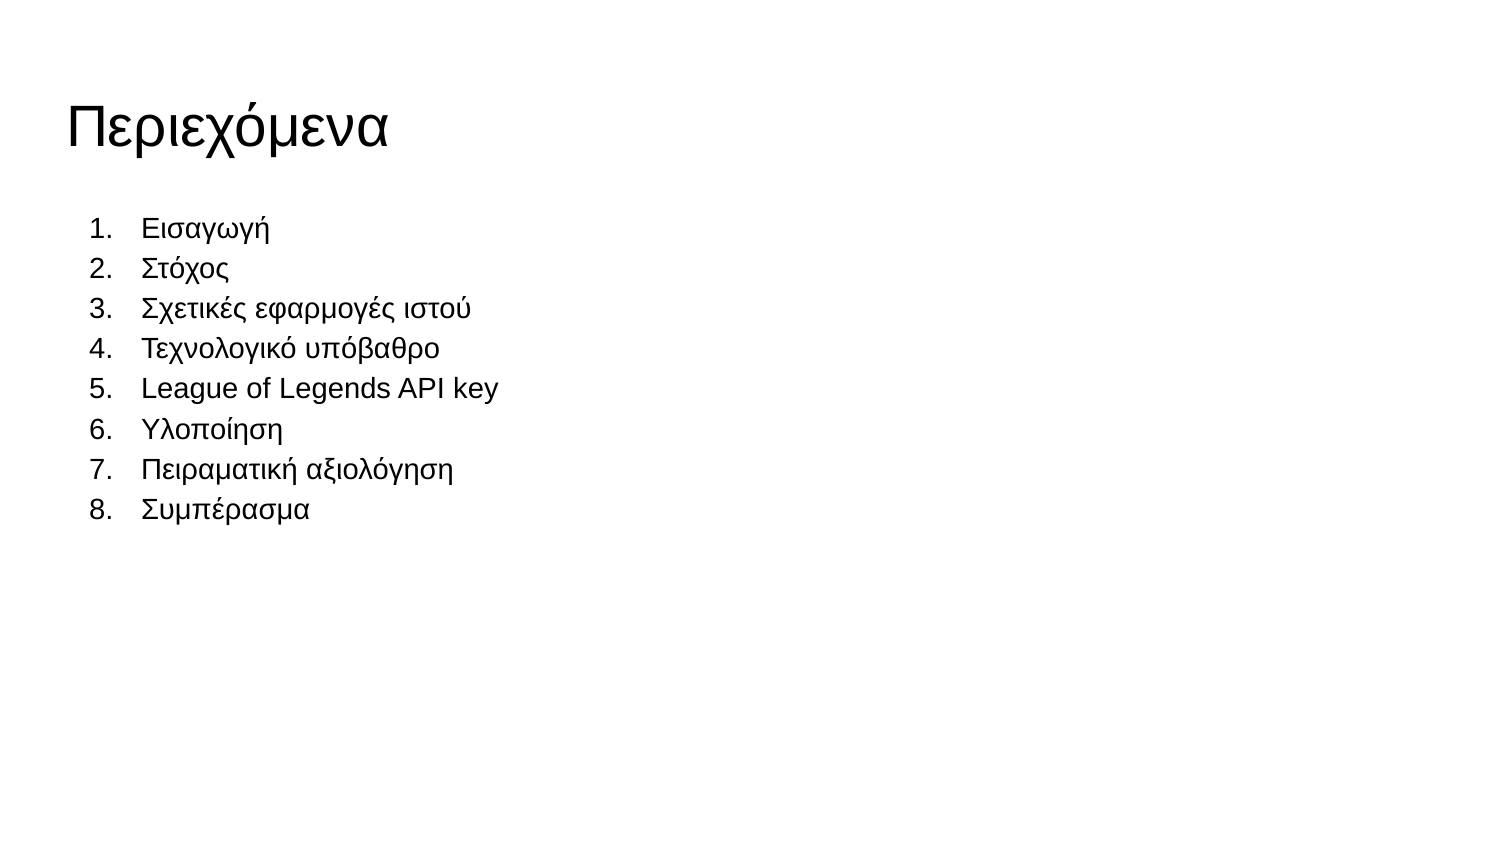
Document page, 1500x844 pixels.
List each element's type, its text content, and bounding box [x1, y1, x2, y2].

list Εισαγωγή Στόχος Σχετικές εφαρμογές ιστού Τεχνολογικό υπόβαθρο League of Legends API key Υλοποίηση Πειραματική αξιολόγηση Συμπέρασμα [51, 189, 1449, 750]
title Περιεχόμενα [51, 72, 1449, 167]
